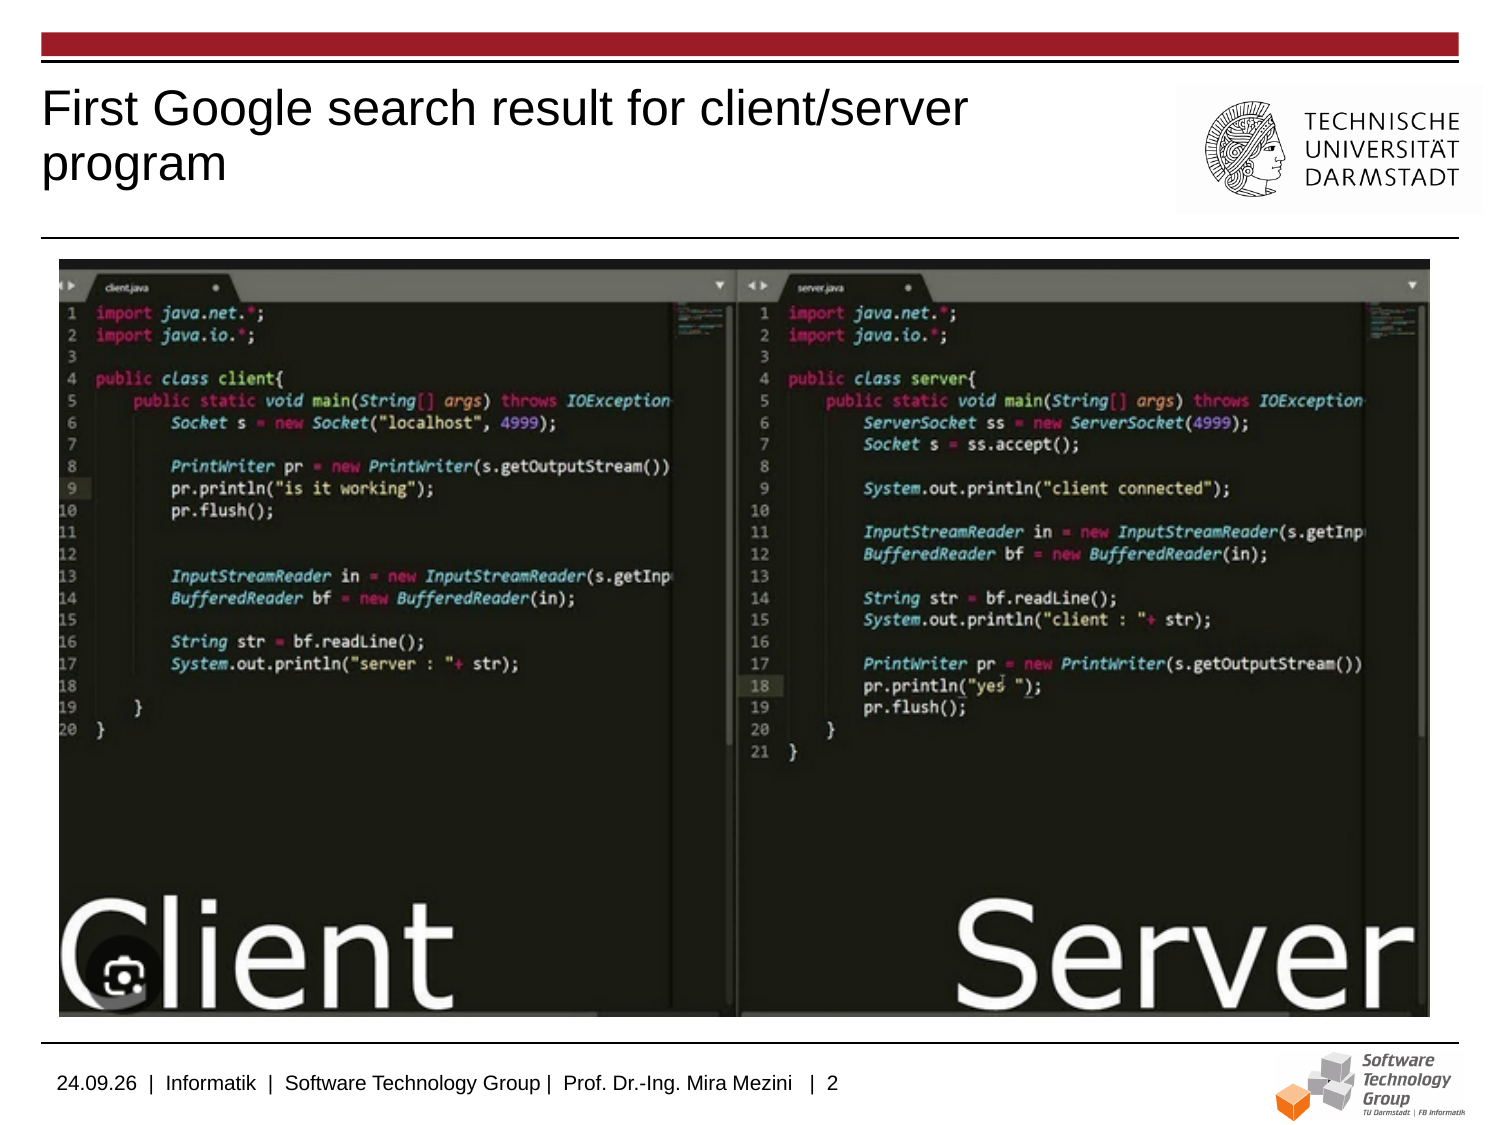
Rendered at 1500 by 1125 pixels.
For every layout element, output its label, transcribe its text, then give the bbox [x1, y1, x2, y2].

picture [1275, 1051, 1465, 1122]
title First Google search result for client/server program [41, 60, 1131, 211]
picture [59, 259, 1430, 1017]
